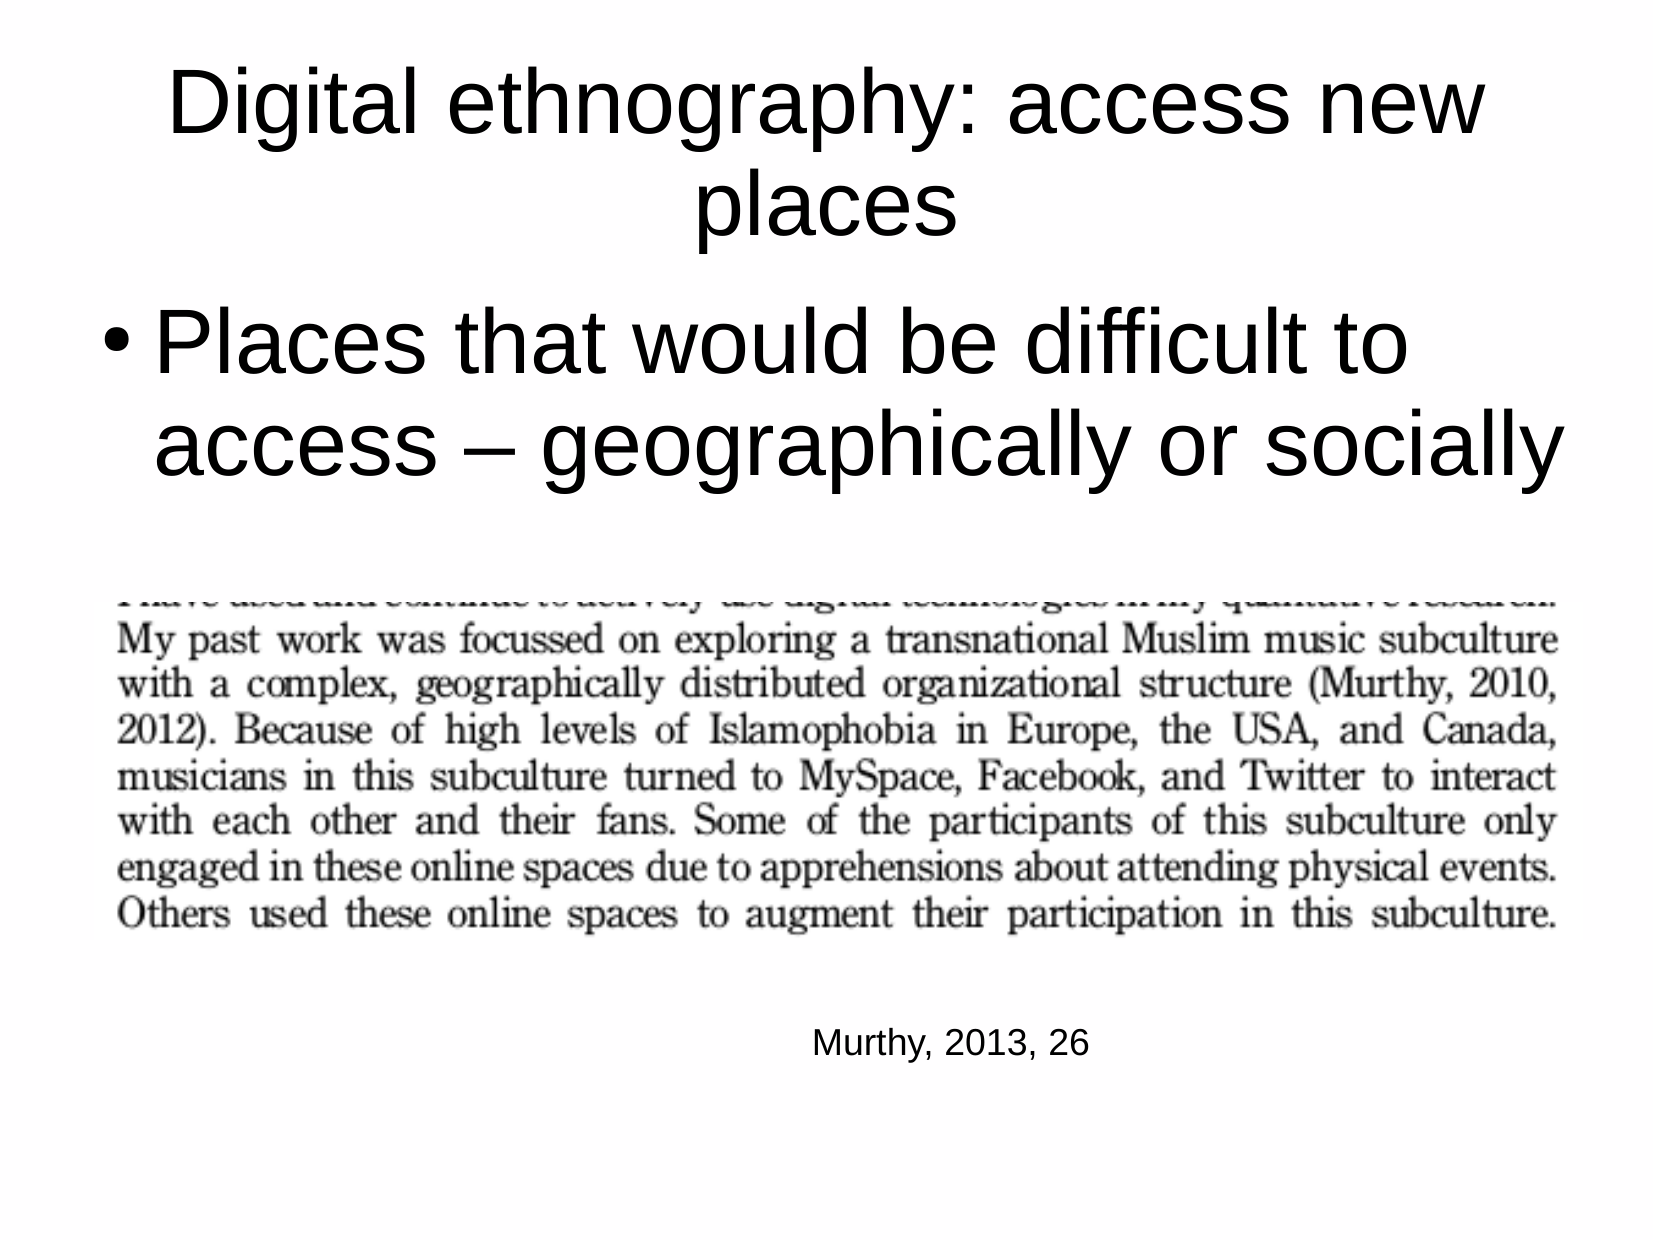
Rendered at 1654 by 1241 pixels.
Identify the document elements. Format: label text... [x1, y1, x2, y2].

text_box Murthy, 2013, 26 [685, 1010, 1217, 1068]
list Places that would be difficult to access – geographically or socially [82, 290, 1571, 1010]
title Digital ethnography: access new places [82, 49, 1571, 257]
picture [94, 602, 1583, 940]
